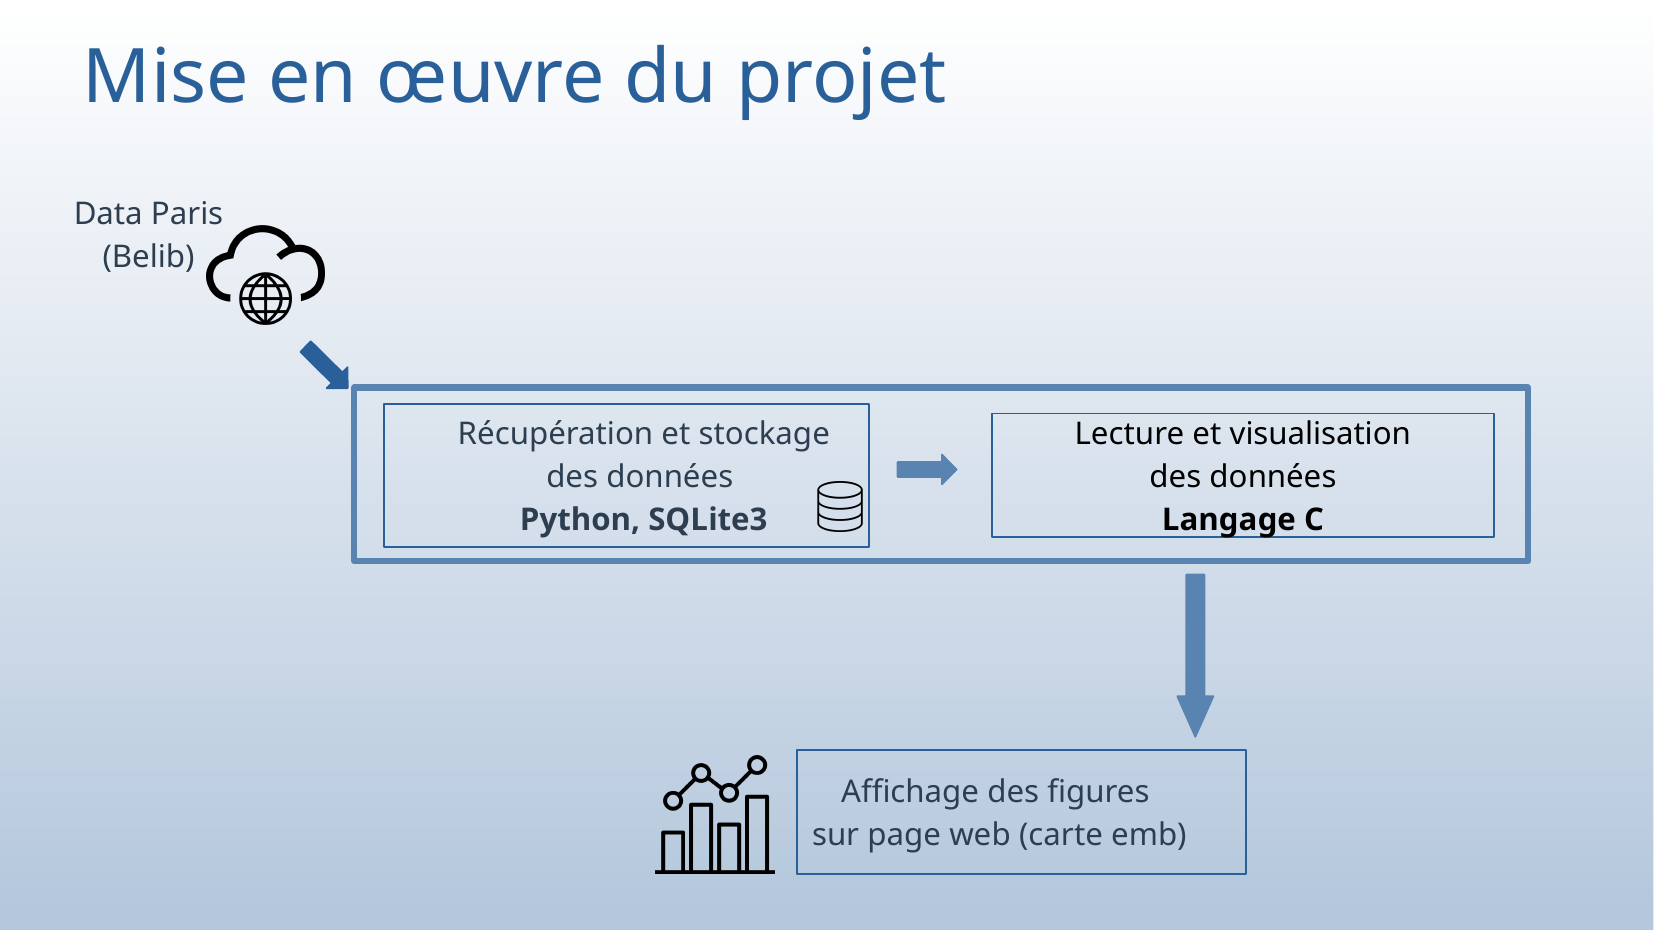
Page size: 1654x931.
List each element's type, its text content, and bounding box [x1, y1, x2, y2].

title Mise en œuvre du projet [82, 0, 1571, 151]
picture [815, 481, 865, 532]
text_box [59, 224, 1595, 931]
text_box Lecture et visualisation des données Langage C [992, 413, 1495, 538]
text_box Affichage des figures sur page web (carte emb) [797, 750, 1247, 874]
picture [206, 225, 325, 325]
text_box Data Paris (Belib) [59, 171, 266, 296]
text_box Récupération et stockage des données Python, SQLite3 [383, 413, 869, 537]
picture [655, 755, 775, 875]
